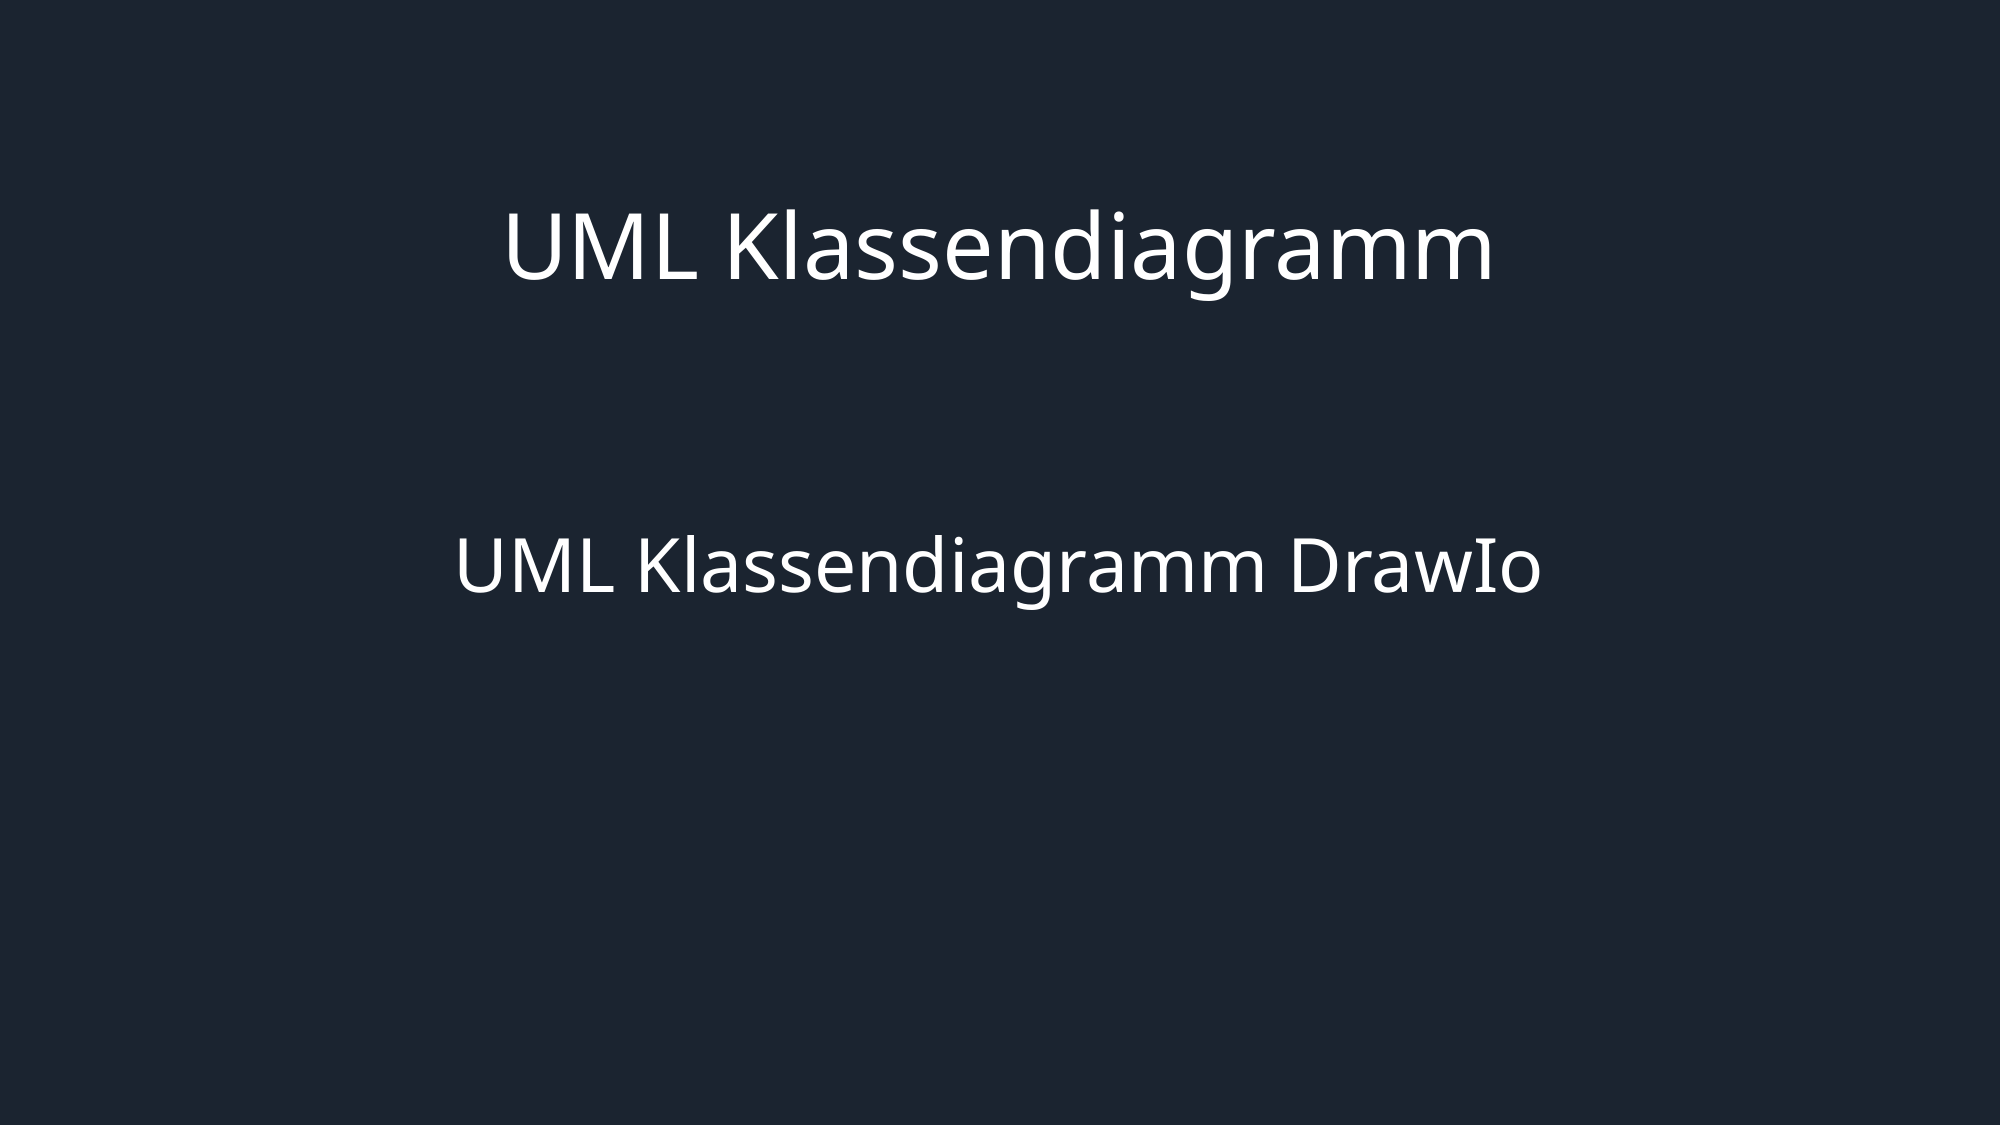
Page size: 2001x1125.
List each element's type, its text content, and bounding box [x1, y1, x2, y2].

title UML Klassendiagramm [125, 125, 1876, 376]
text_box UML Klassendiagramm DrawIo [263, 509, 1735, 616]
